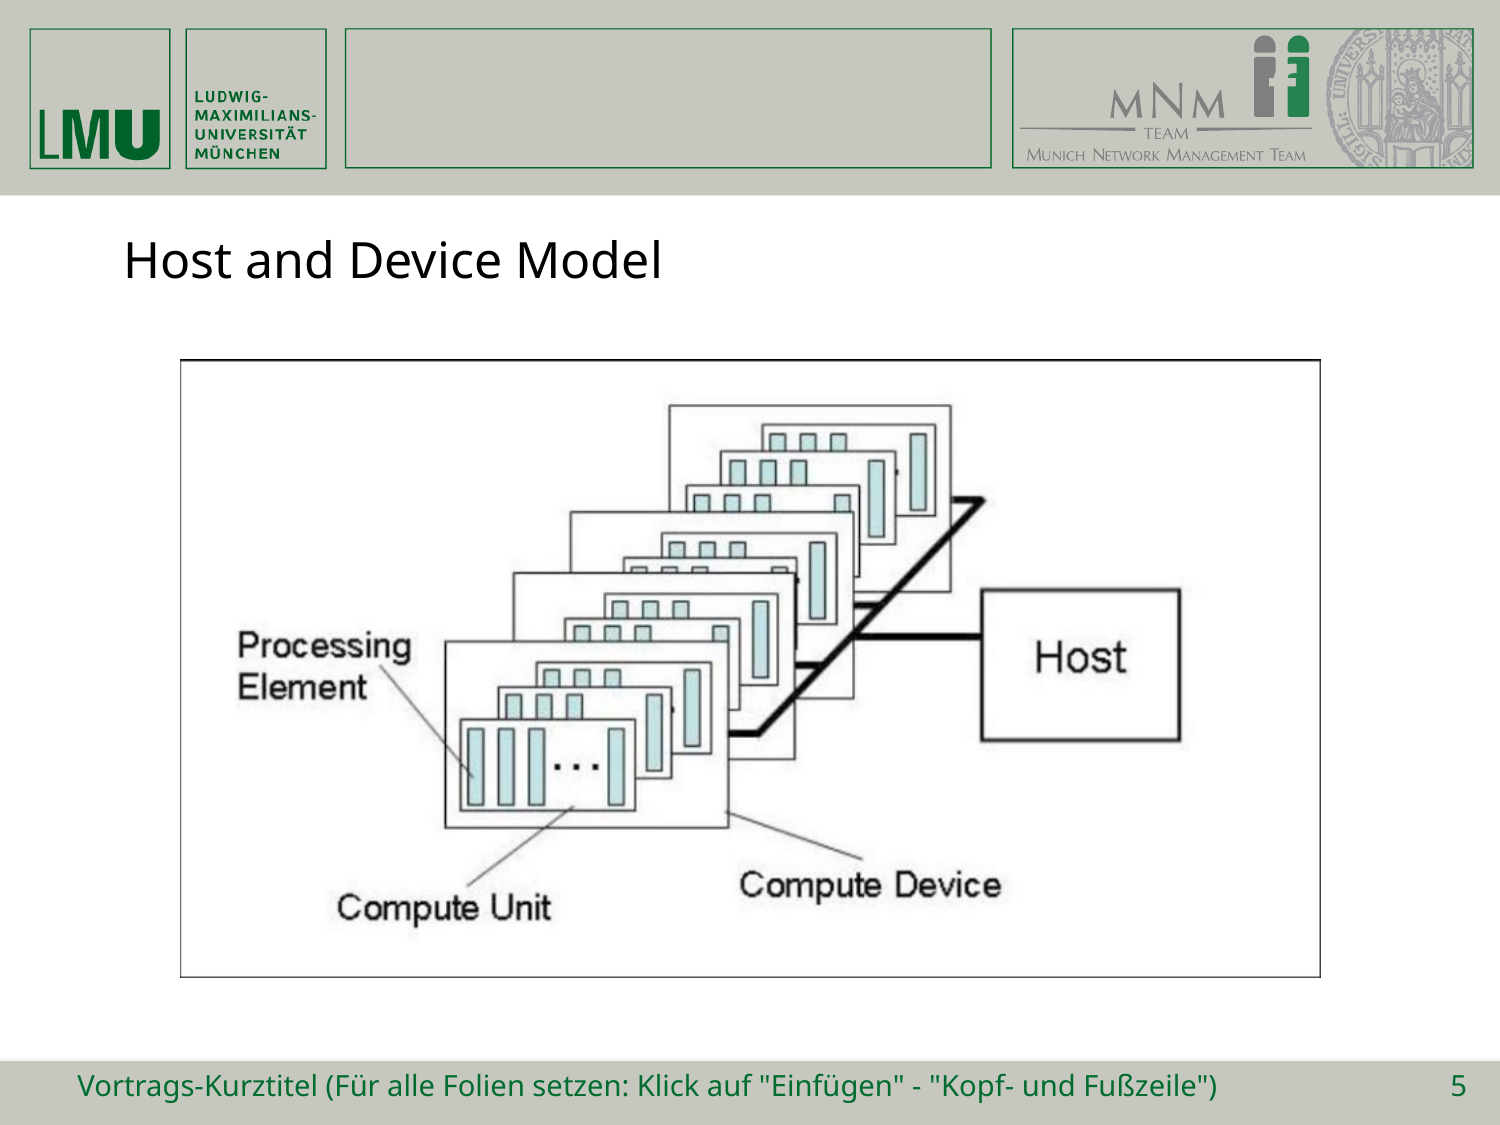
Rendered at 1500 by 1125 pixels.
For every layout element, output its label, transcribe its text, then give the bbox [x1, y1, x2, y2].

picture [0, 1059, 1500, 1125]
picture [0, 0, 1500, 196]
slide_number <number> [1352, 1059, 1483, 1108]
footer Vortrags-Kurztitel (Für alle Folien setzen: Klick auf "Einfügen" - "Kopf- und Fußzeile") [62, 1059, 1331, 1108]
picture [180, 359, 1321, 978]
title [339, 101, 987, 177]
list Host and Device Model [37, 221, 1459, 1025]
